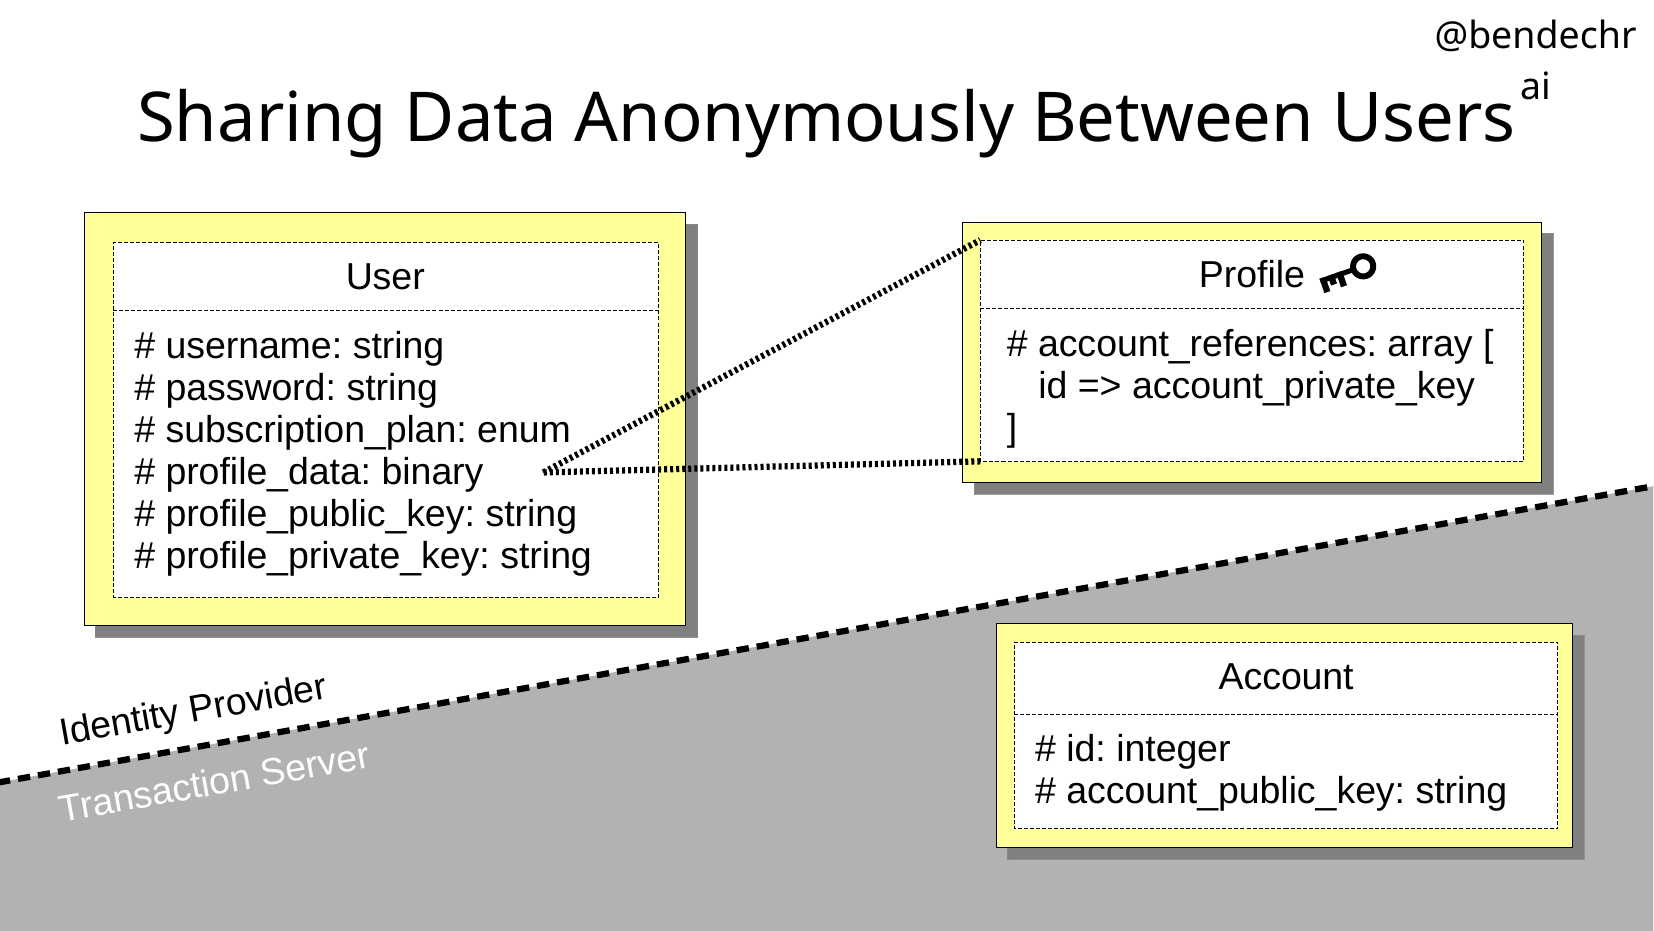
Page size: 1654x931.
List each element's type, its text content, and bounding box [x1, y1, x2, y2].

text_box [1319, 267, 1354, 294]
text_box # username: string # password: string # subscription_plan: enum # profile_data: binary # profile_public_key: string # profile_private_key: string [113, 310, 646, 590]
text_box Account [1014, 642, 1558, 715]
text_box [962, 222, 1542, 483]
text_box User [113, 242, 658, 311]
text_box # account_references: array [ id => account_private_key ] [986, 308, 1565, 504]
text_box Transaction Server [39, 705, 492, 840]
title Sharing Data Anonymously Between Users [82, 37, 1571, 193]
text_box [84, 212, 686, 626]
text_box Identity Provider [40, 628, 492, 763]
text_box [0, 486, 1654, 931]
text_box Profile [980, 240, 1524, 309]
text_box # id: integer # account_public_key: string [1014, 714, 1547, 876]
